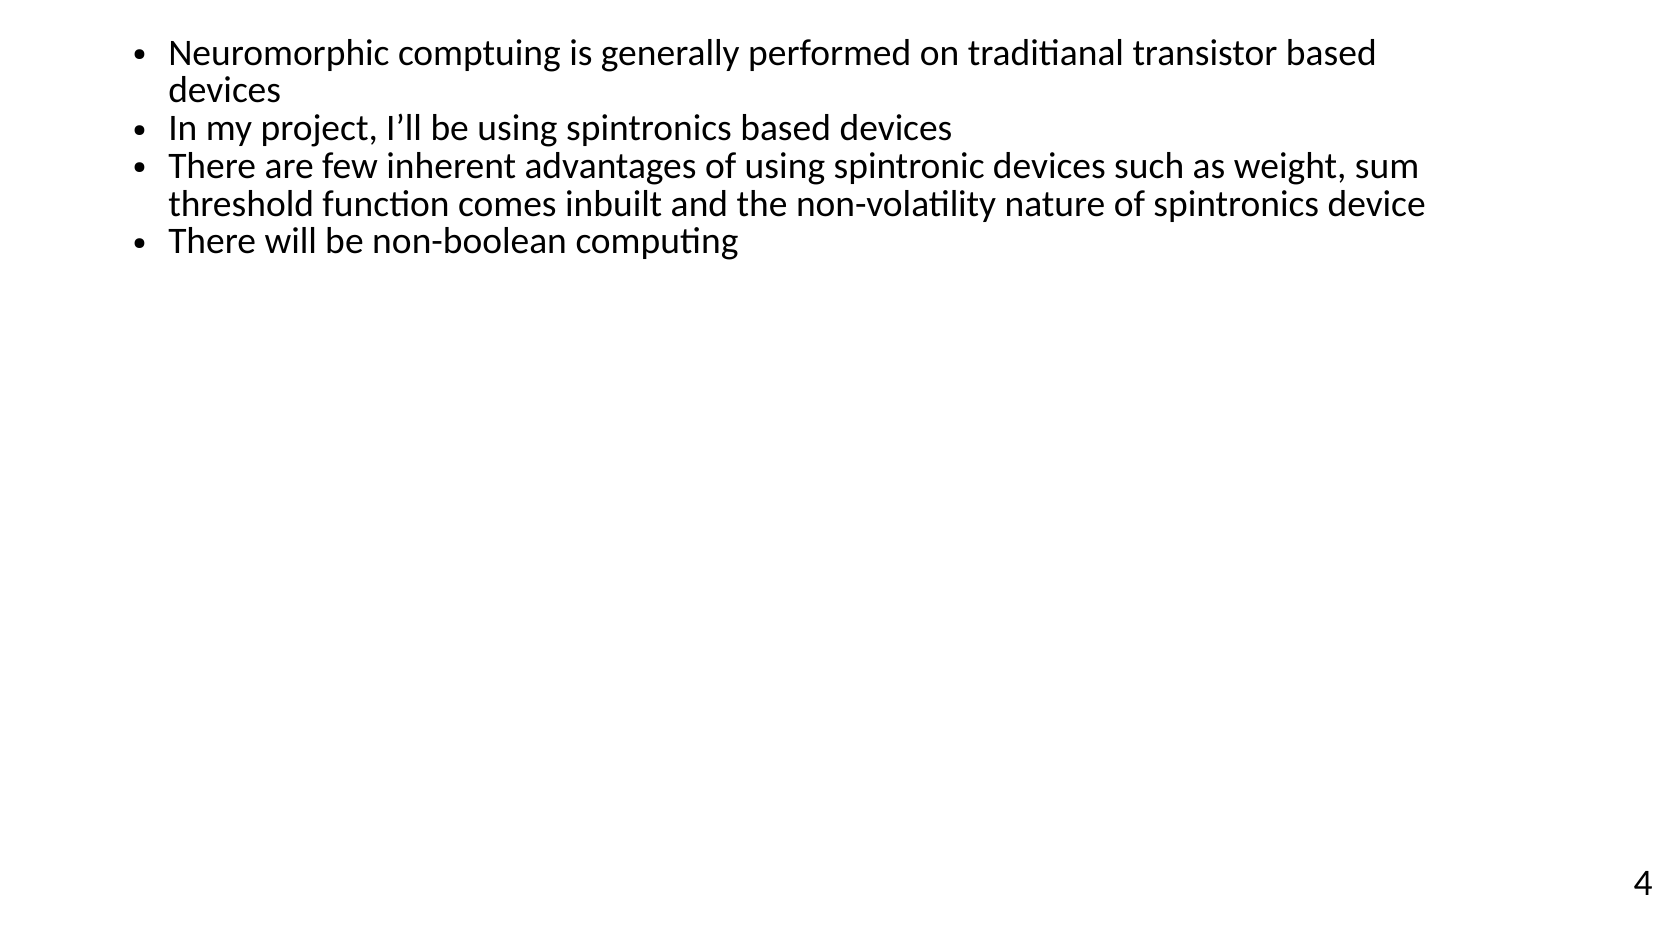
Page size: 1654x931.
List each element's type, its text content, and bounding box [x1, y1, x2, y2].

text_box <number> [1479, 860, 1654, 931]
text_box Neuromorphic comptuing is generally performed on traditianal transistor based devices In my project, I’ll be using spintronics based devices There are few inherent advantages of using spintronic devices such as weight, sum threshold function comes inbuilt and the non-volatility nature of spintronics device There will be non-boolean computing [118, 29, 1447, 649]
